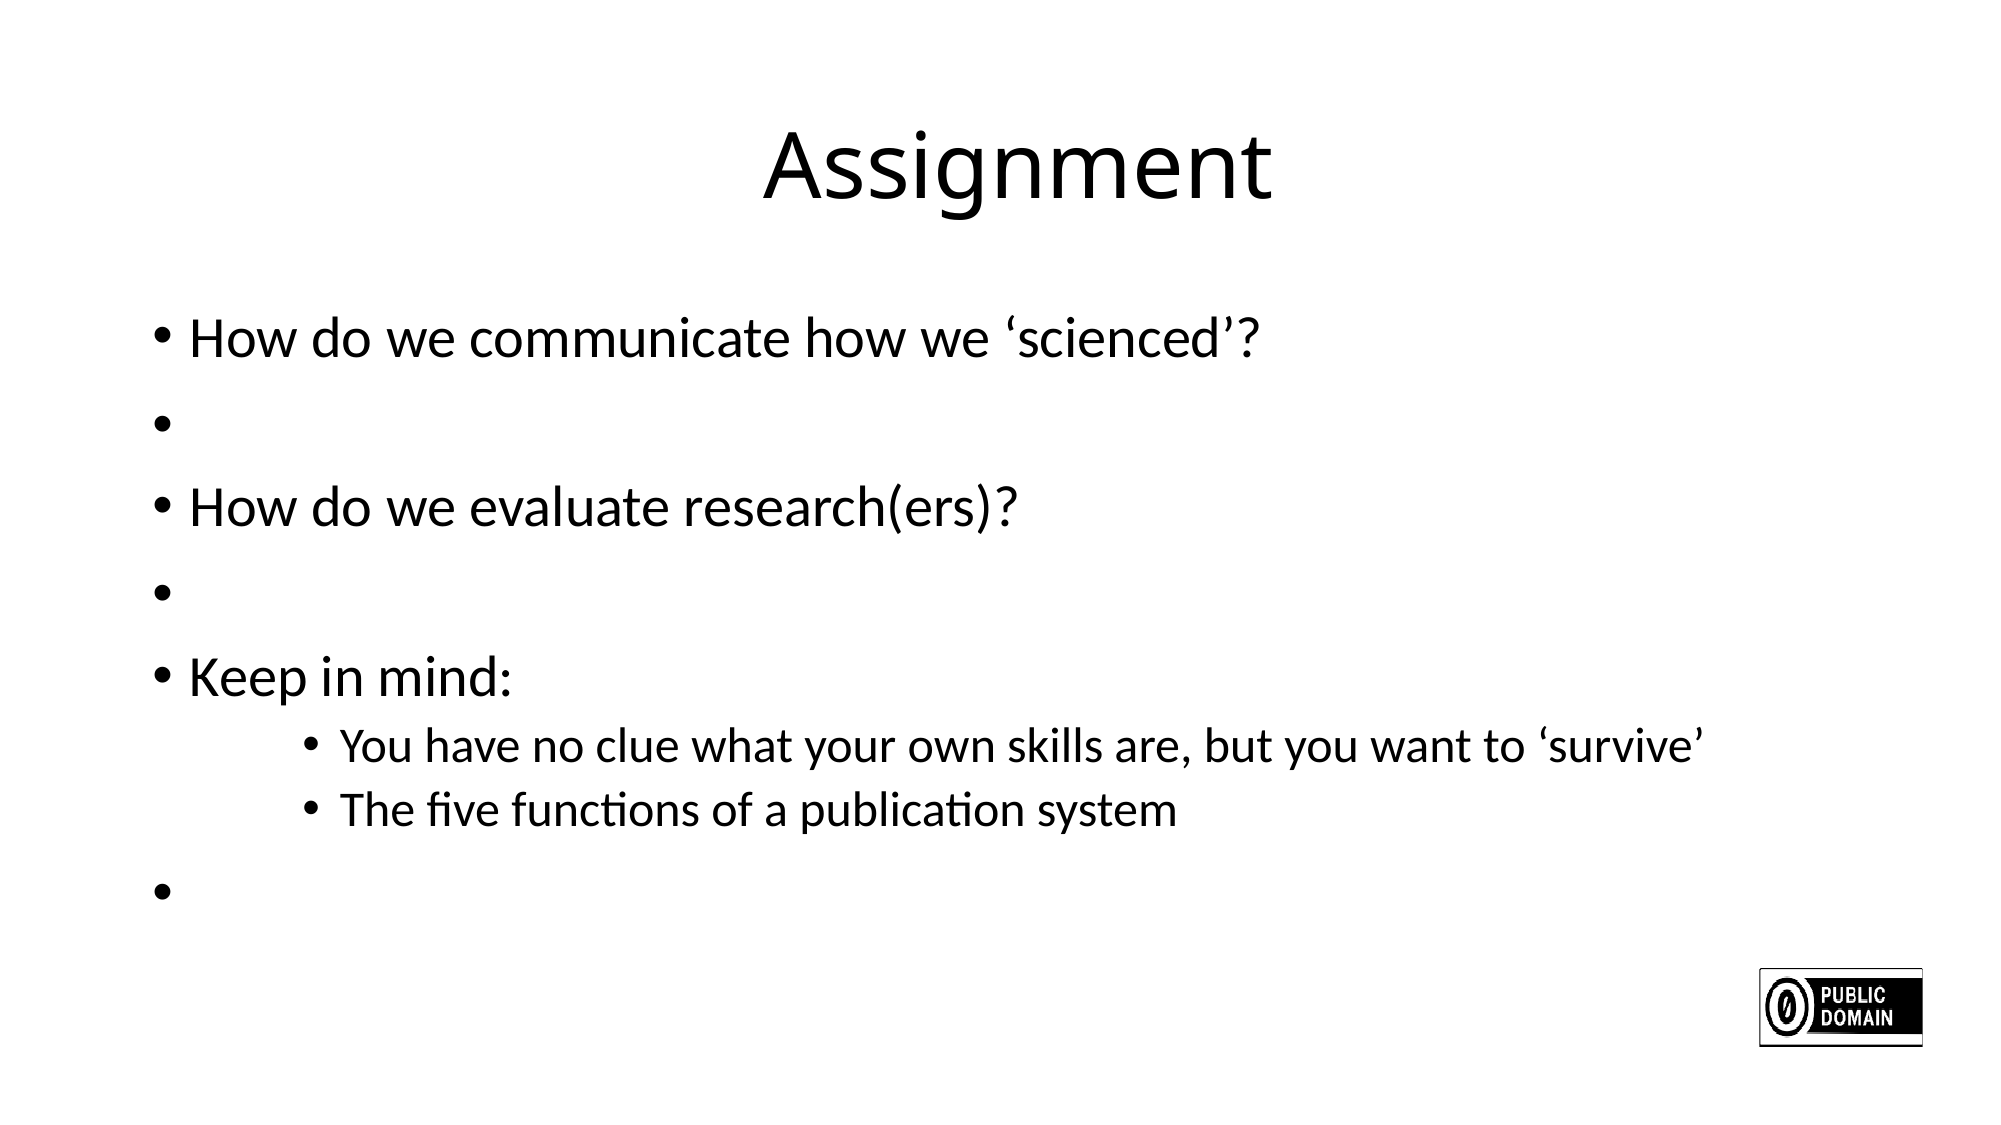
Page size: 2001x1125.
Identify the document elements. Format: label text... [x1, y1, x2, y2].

title Assignment [38, 59, 2000, 278]
text_box [1759, 969, 1923, 1047]
list How do we communicate how we ‘scienced’? How do we evaluate research(ers)? Keep in mind: You have no clue what your own skills are, but you want to ‘survive’ The five functions of a publication system [137, 299, 1874, 1014]
